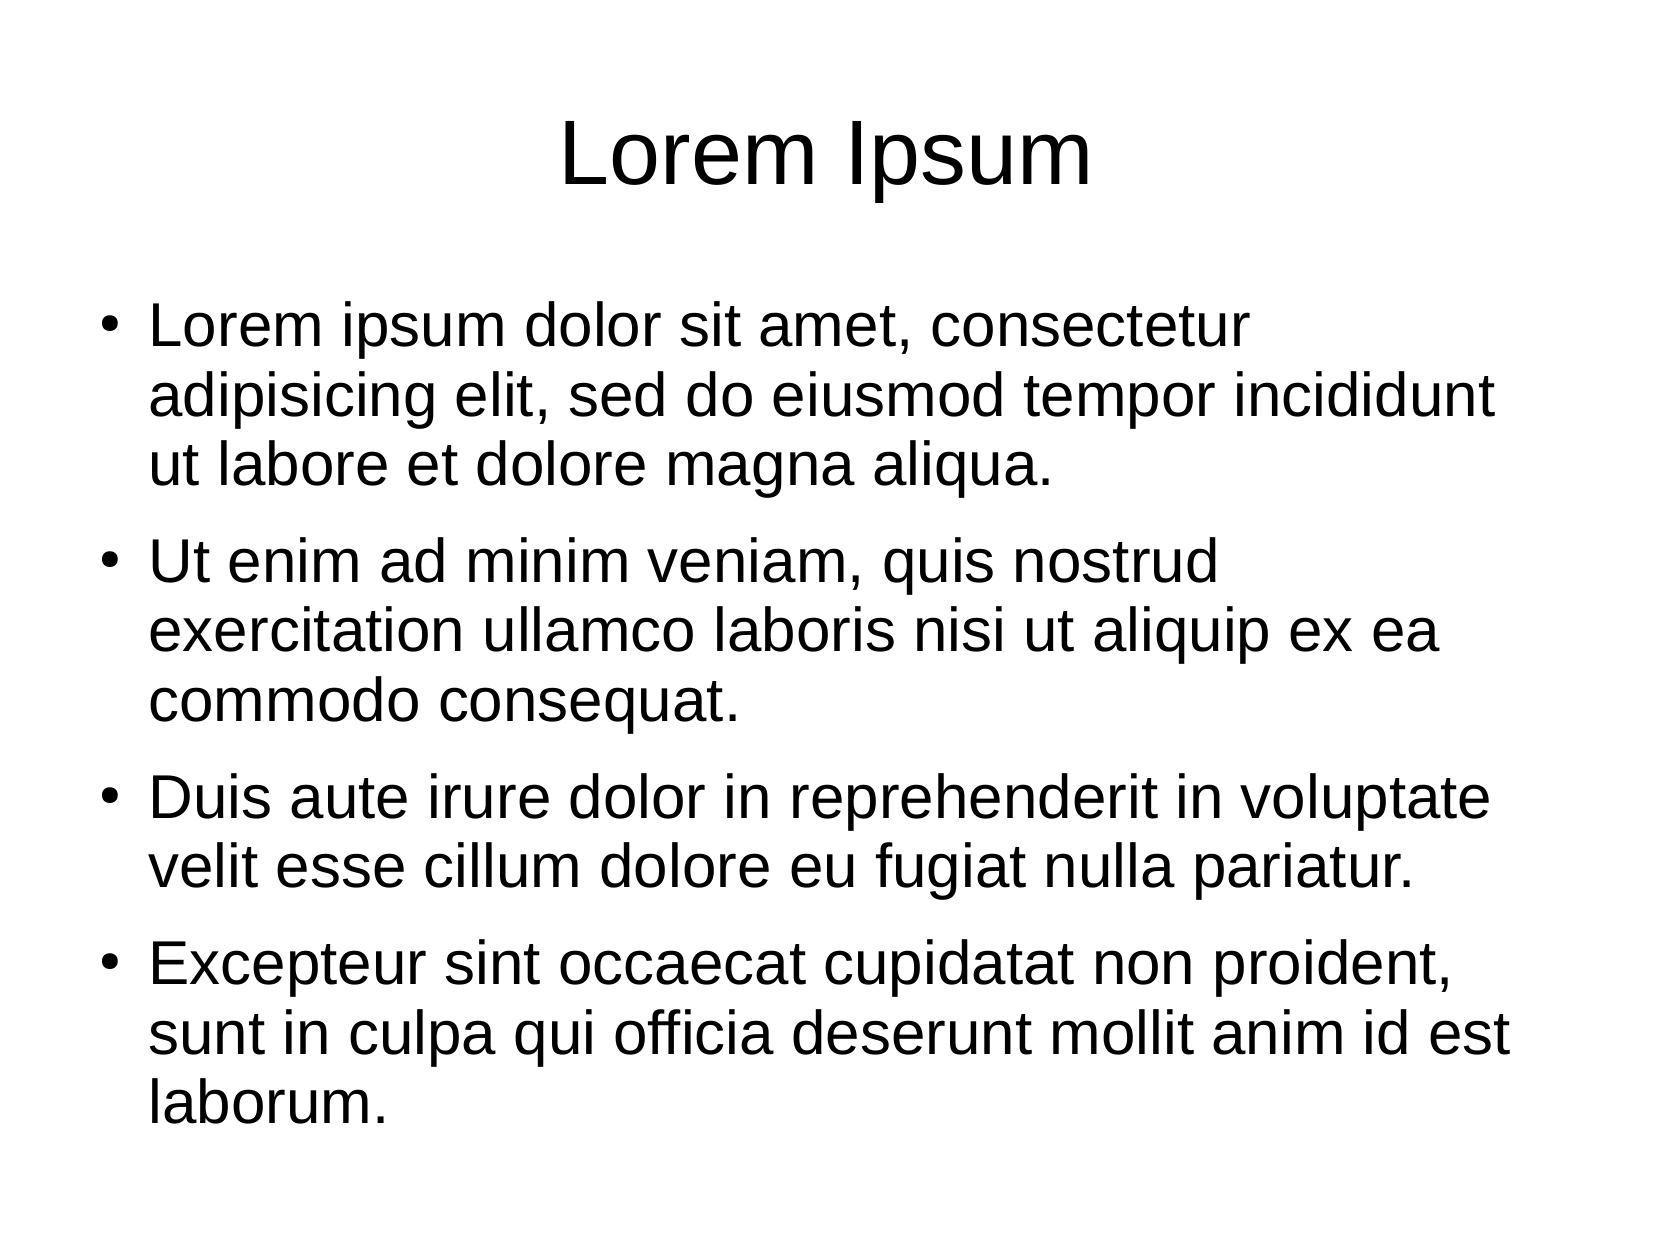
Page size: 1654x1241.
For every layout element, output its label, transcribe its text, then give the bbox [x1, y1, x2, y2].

list Lorem ipsum dolor sit amet, consectetur adipisicing elit, sed do eiusmod tempor incididunt ut labore et dolore magna aliqua. Ut enim ad minim veniam, quis nostrud exercitation ullamco laboris nisi ut aliquip ex ea commodo consequat. Duis aute irure dolor in reprehenderit in voluptate velit esse cillum dolore eu fugiat nulla pariatur. Excepteur sint occaecat cupidatat non proident, sunt in culpa qui officia deserunt mollit anim id est laborum. [82, 290, 1538, 1146]
title Lorem Ipsum [82, 49, 1571, 257]
